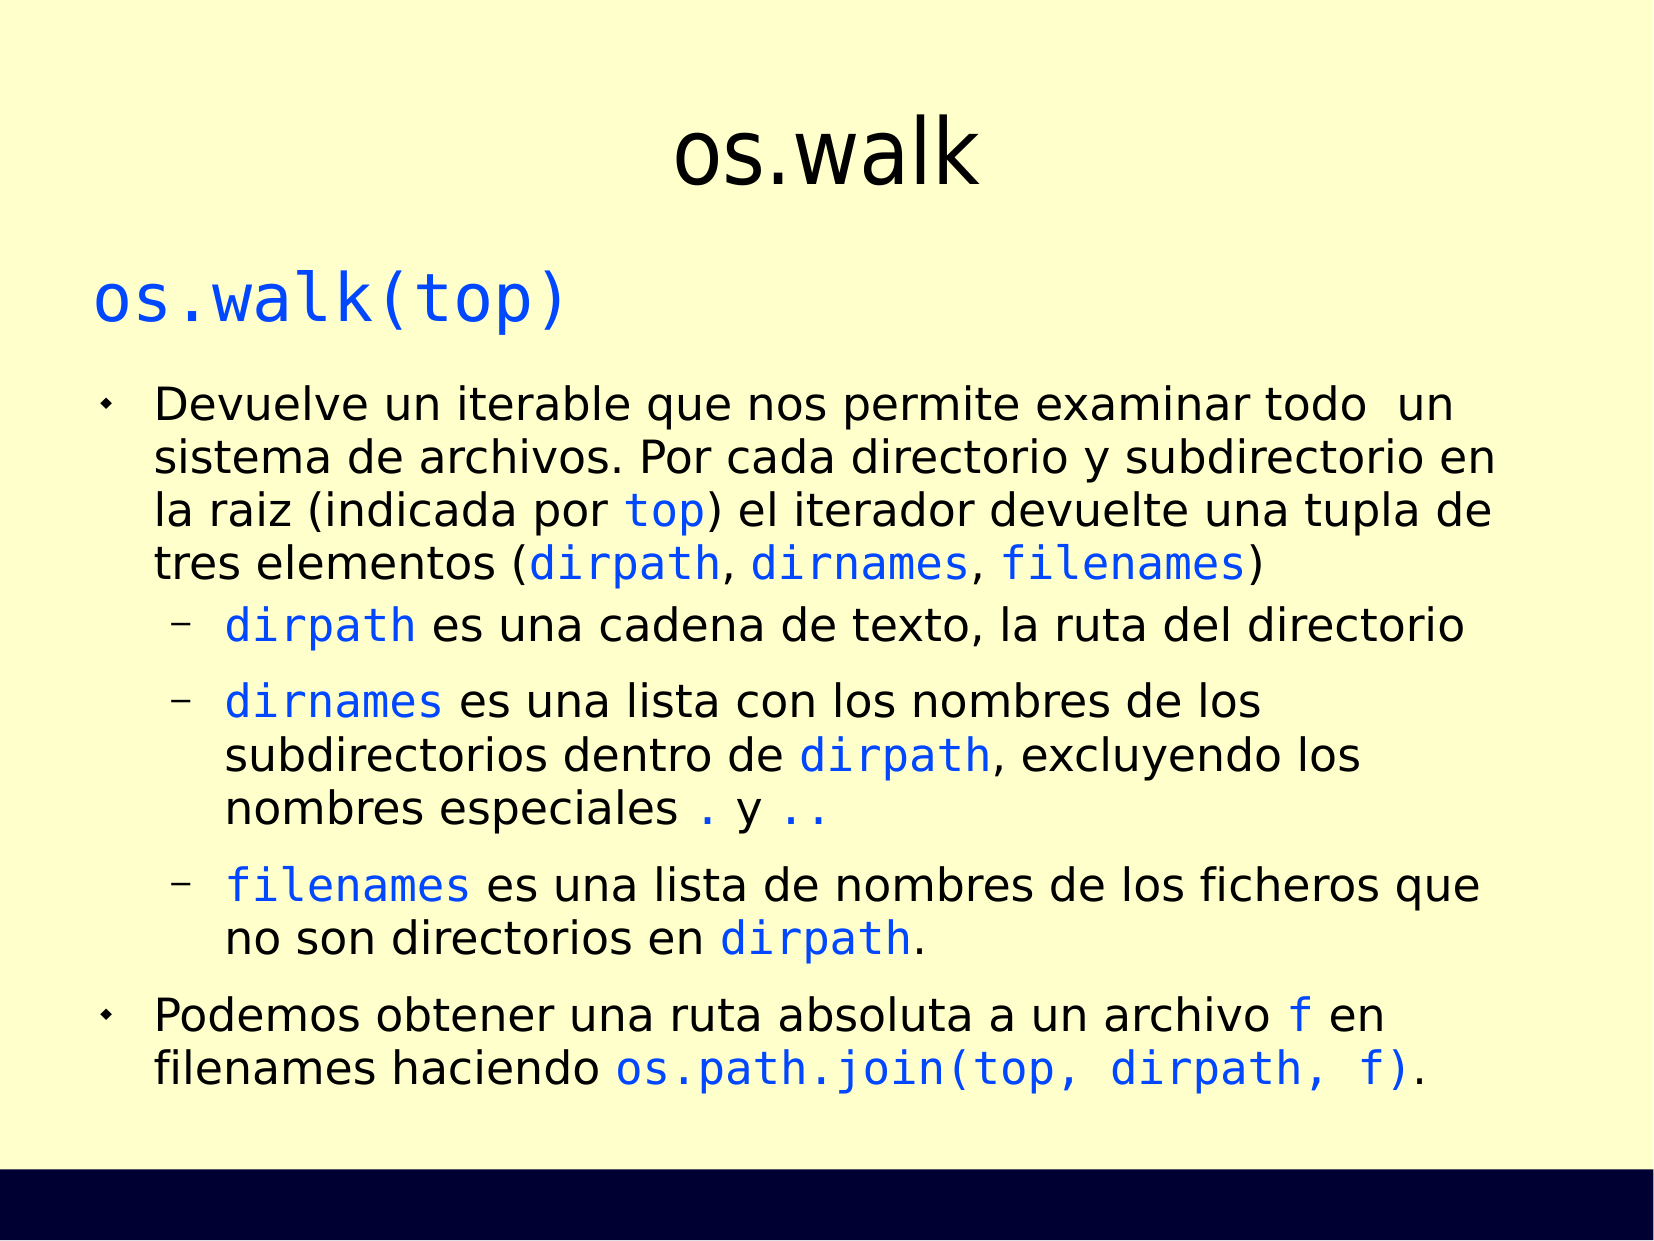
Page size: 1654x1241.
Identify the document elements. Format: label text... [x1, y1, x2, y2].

title os.walk [82, 49, 1571, 257]
list Devuelve un iterable que nos permite examinar todo un sistema de archivos. Por cada directorio y subdirectorio en la raiz (indicada por top) el iterador devuelte una tupla de tres elementos (dirpath, dirnames, filenames) dirpath es una cadena de texto, la ruta del directorio dirnames es una lista con los nombres de los subdirectorios dentro de dirpath, excluyendo los nombres especiales . y .. filenames es una lista de nombres de los ficheros que no son directorios en dirpath. Podemos obtener una ruta absoluta a un archivo f en filenames haciendo os.path.join(top, dirpath, f). [82, 377, 1538, 1097]
list os.walk(top) [92, 242, 1548, 355]
